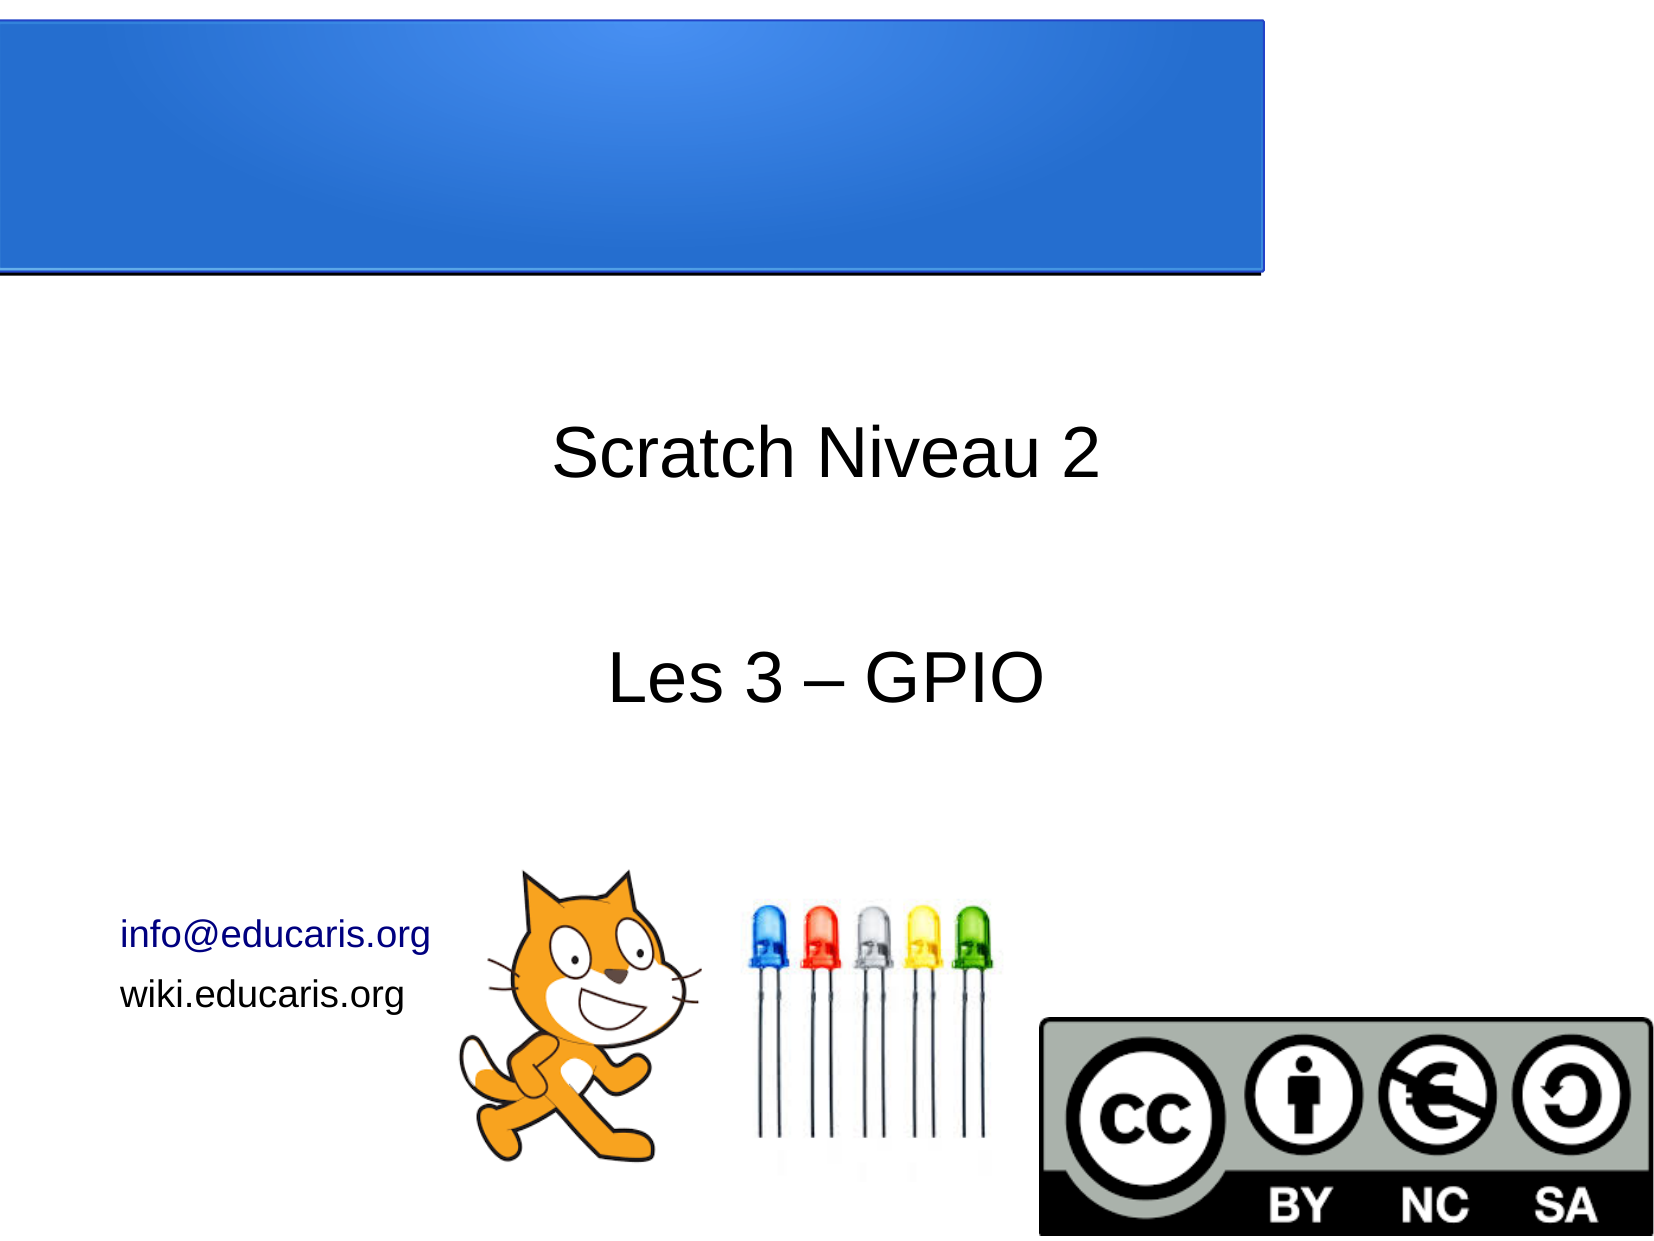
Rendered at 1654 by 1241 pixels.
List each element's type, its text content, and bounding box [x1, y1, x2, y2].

list Scratch Niveau 2 Les 3 – GPIO [82, 299, 1571, 674]
picture [453, 862, 1654, 1236]
list info@educaris.org wiki.educaris.org [82, 674, 1571, 1018]
